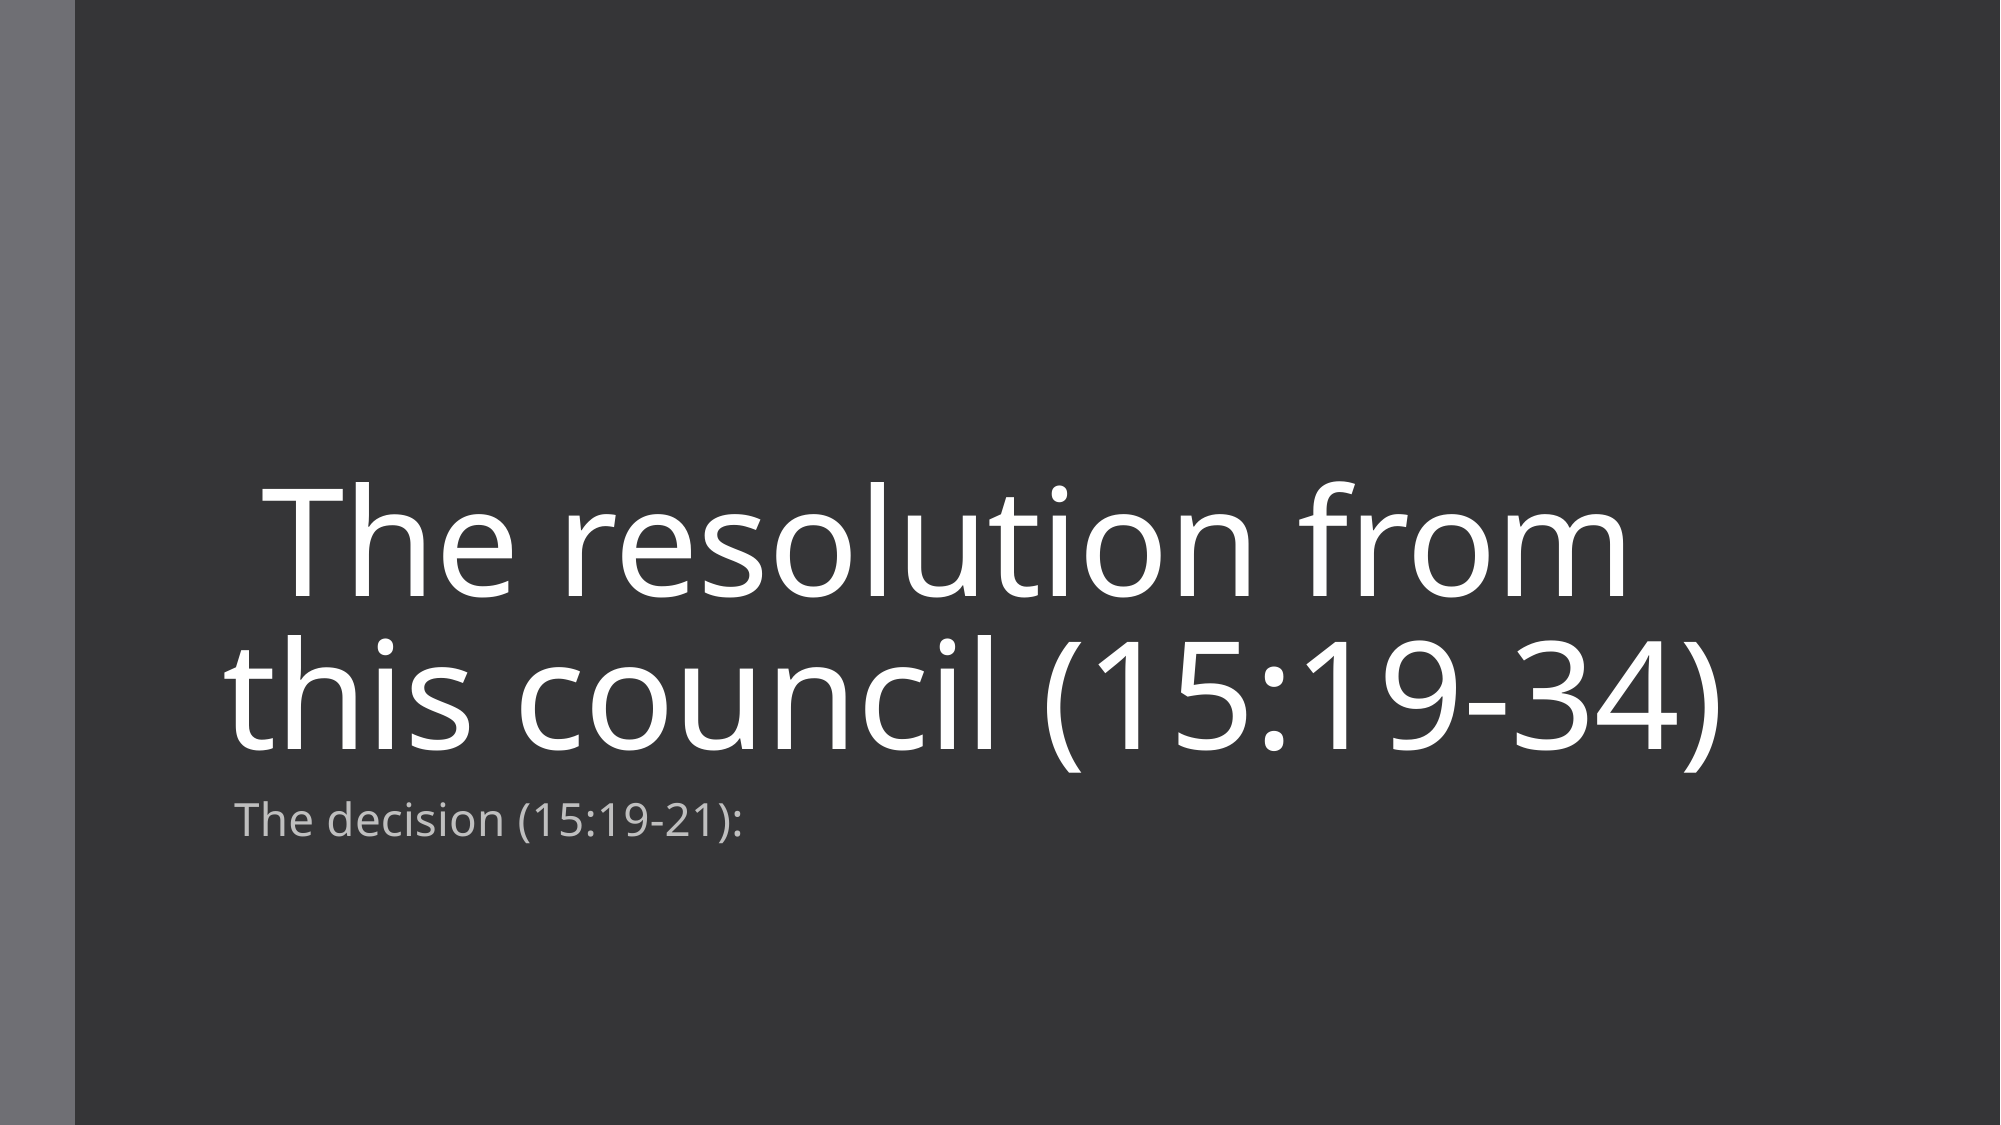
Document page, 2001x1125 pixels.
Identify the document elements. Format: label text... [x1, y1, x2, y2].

subtitle The decision (15:19-21): [206, 787, 1752, 1066]
title The resolution from this council (15:19-34) [206, 124, 1752, 787]
